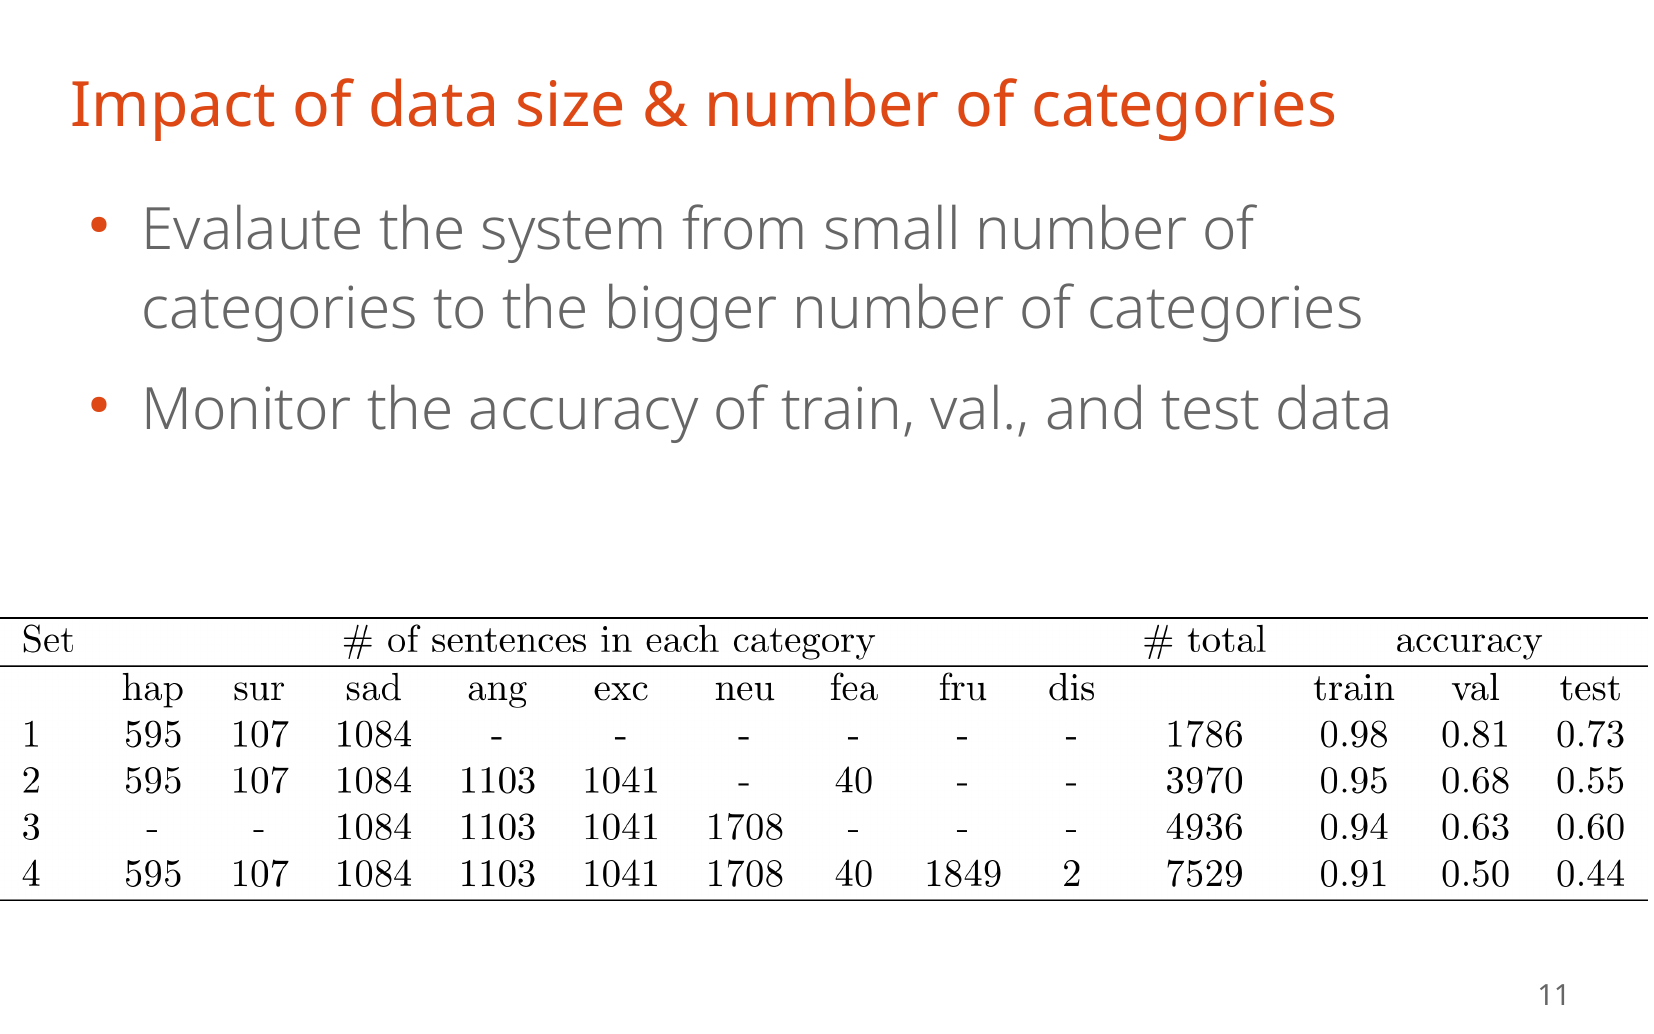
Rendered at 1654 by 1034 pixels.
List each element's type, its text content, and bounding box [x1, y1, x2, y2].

picture [0, 617, 70, 902]
list Evalaute the system from small number of categories to the bigger number of categories Monitor the accuracy of train, val., and test data [70, 187, 1518, 916]
title Impact of data size & number of categories [70, 49, 1518, 155]
picture [1518, 617, 1648, 902]
